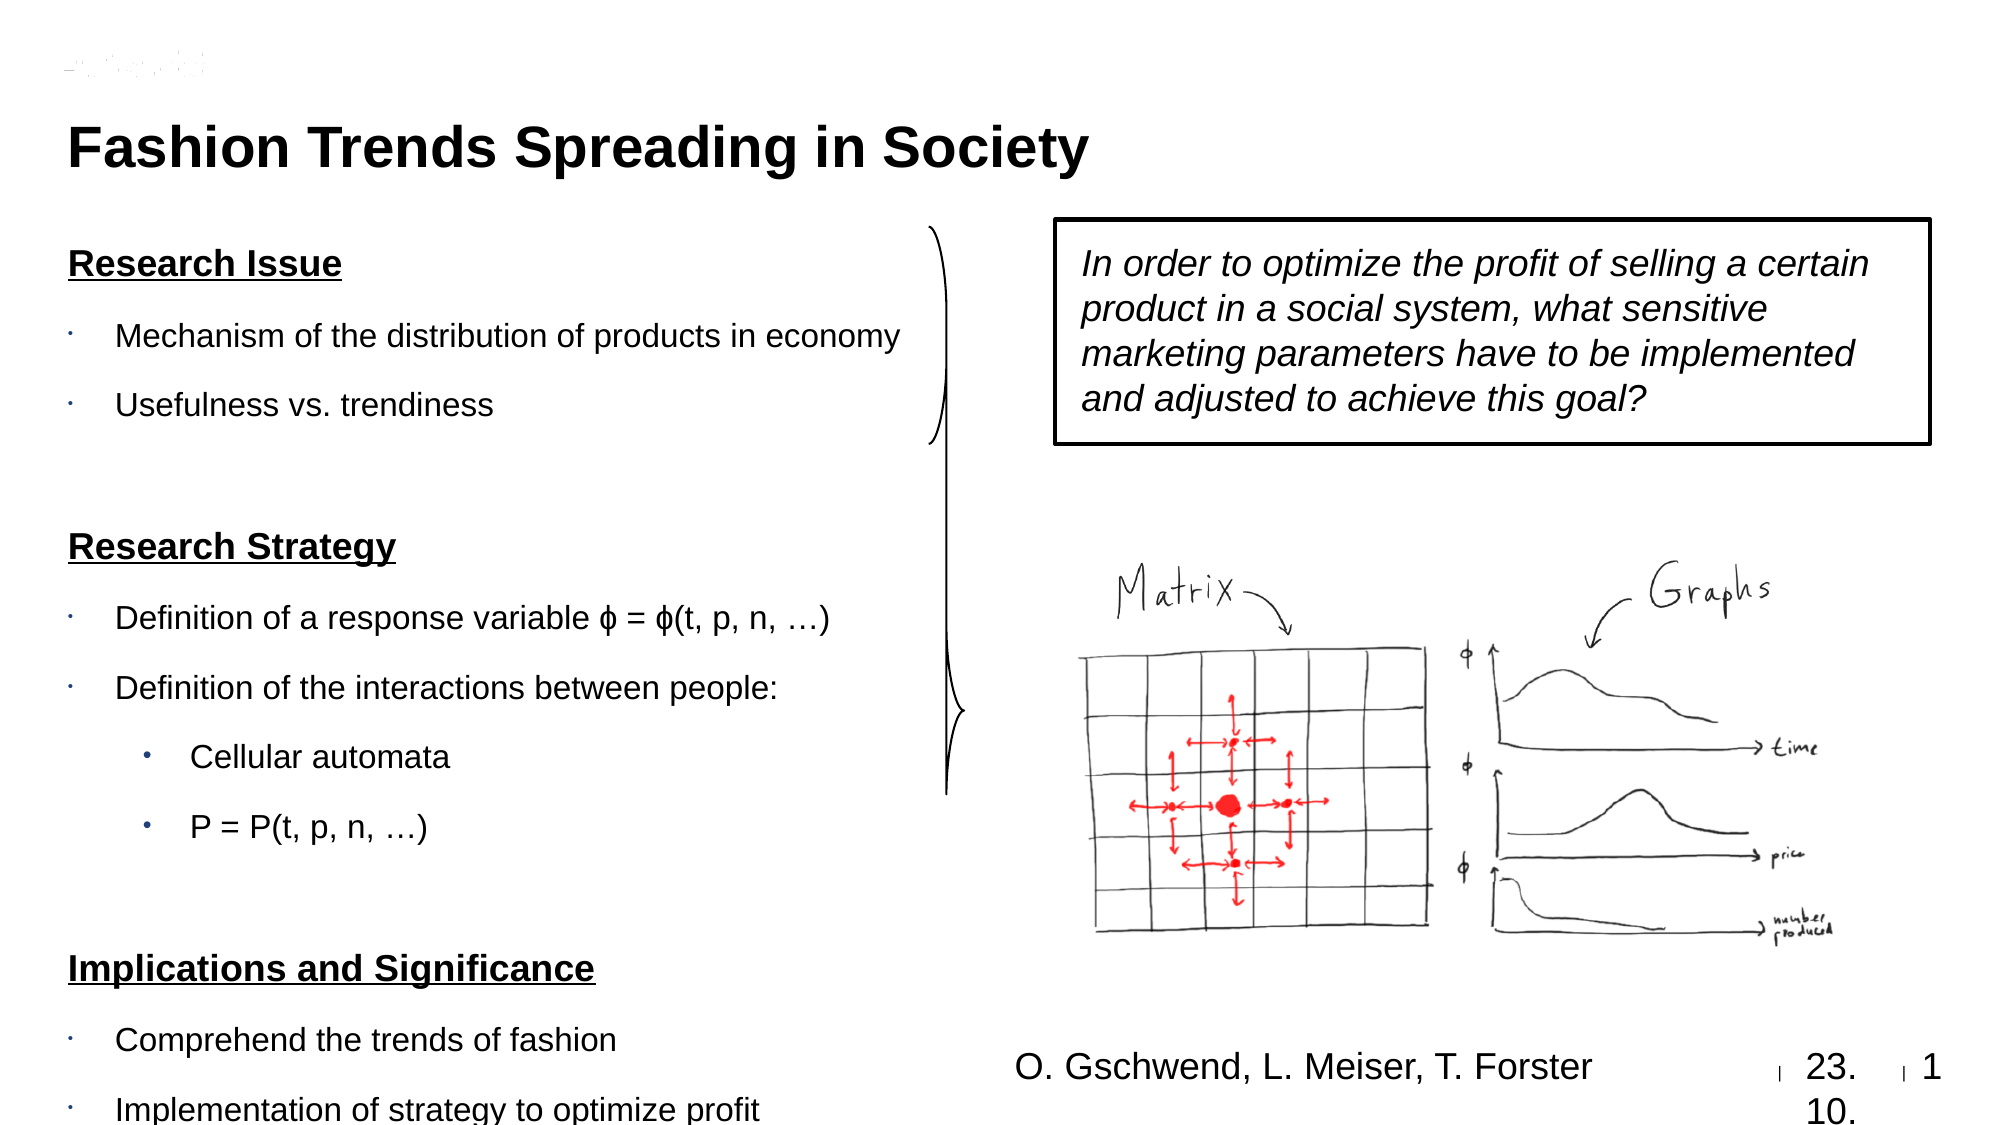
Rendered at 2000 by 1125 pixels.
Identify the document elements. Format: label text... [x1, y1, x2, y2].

slide_number 23.10.2017 [1790, 1034, 1892, 1112]
title Fashion Trends Spreading in Society [53, 101, 1946, 197]
footer O. Gschwend, L. Meiser, T. Forster [999, 1034, 1760, 1111]
slide_number <Nummer> [1906, 1034, 1966, 1112]
list Research Issue Mechanism of the distribution of products in economy Usefulness vs. trendiness Research Strategy Definition of a response variable ɸ = ɸ(t, p, n, …) Definition of the interactions between people: Cellular automata P = P(t, p, n, …) Implications and Significance Comprehend the trends of fashion Implementation of strategy to optimize profit Distinguishing between need and desire [53, 231, 1946, 1023]
picture [1070, 543, 1841, 953]
text_box In order to optimize the profit of selling a certain product in a social system, what sensitive marketing parameters have to be implemented and adjusted to achieve this goal? [1066, 231, 1918, 472]
